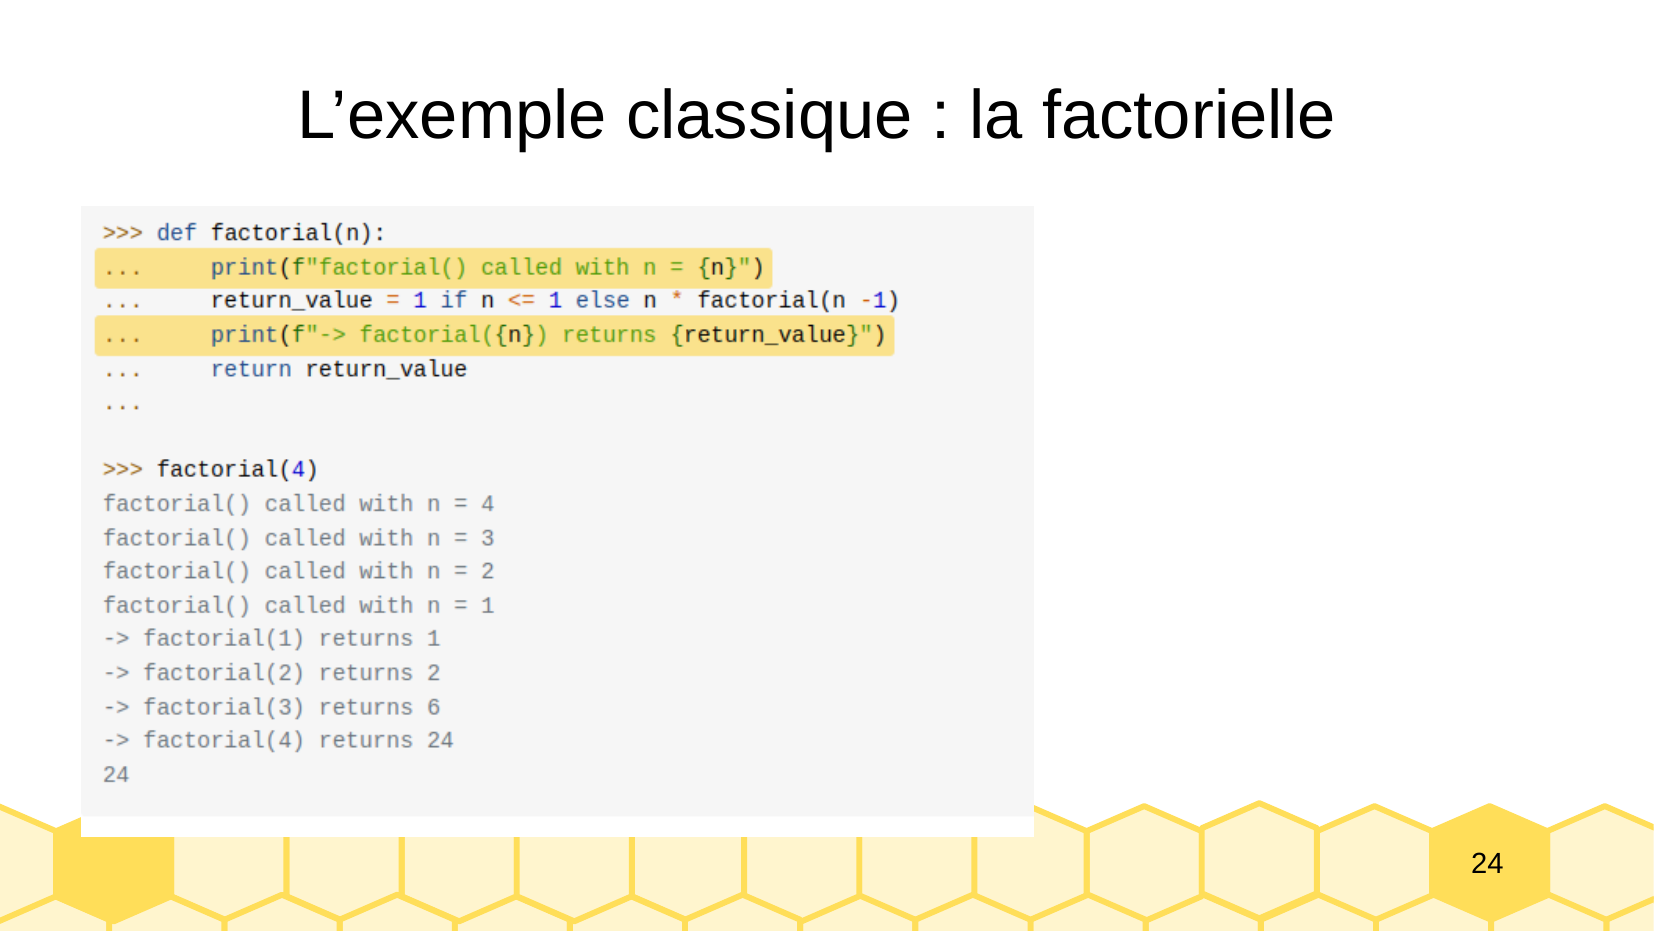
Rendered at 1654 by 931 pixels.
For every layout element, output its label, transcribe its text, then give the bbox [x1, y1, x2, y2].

title L’exemple classique : la factorielle [82, 37, 1571, 193]
picture [81, 206, 1034, 837]
